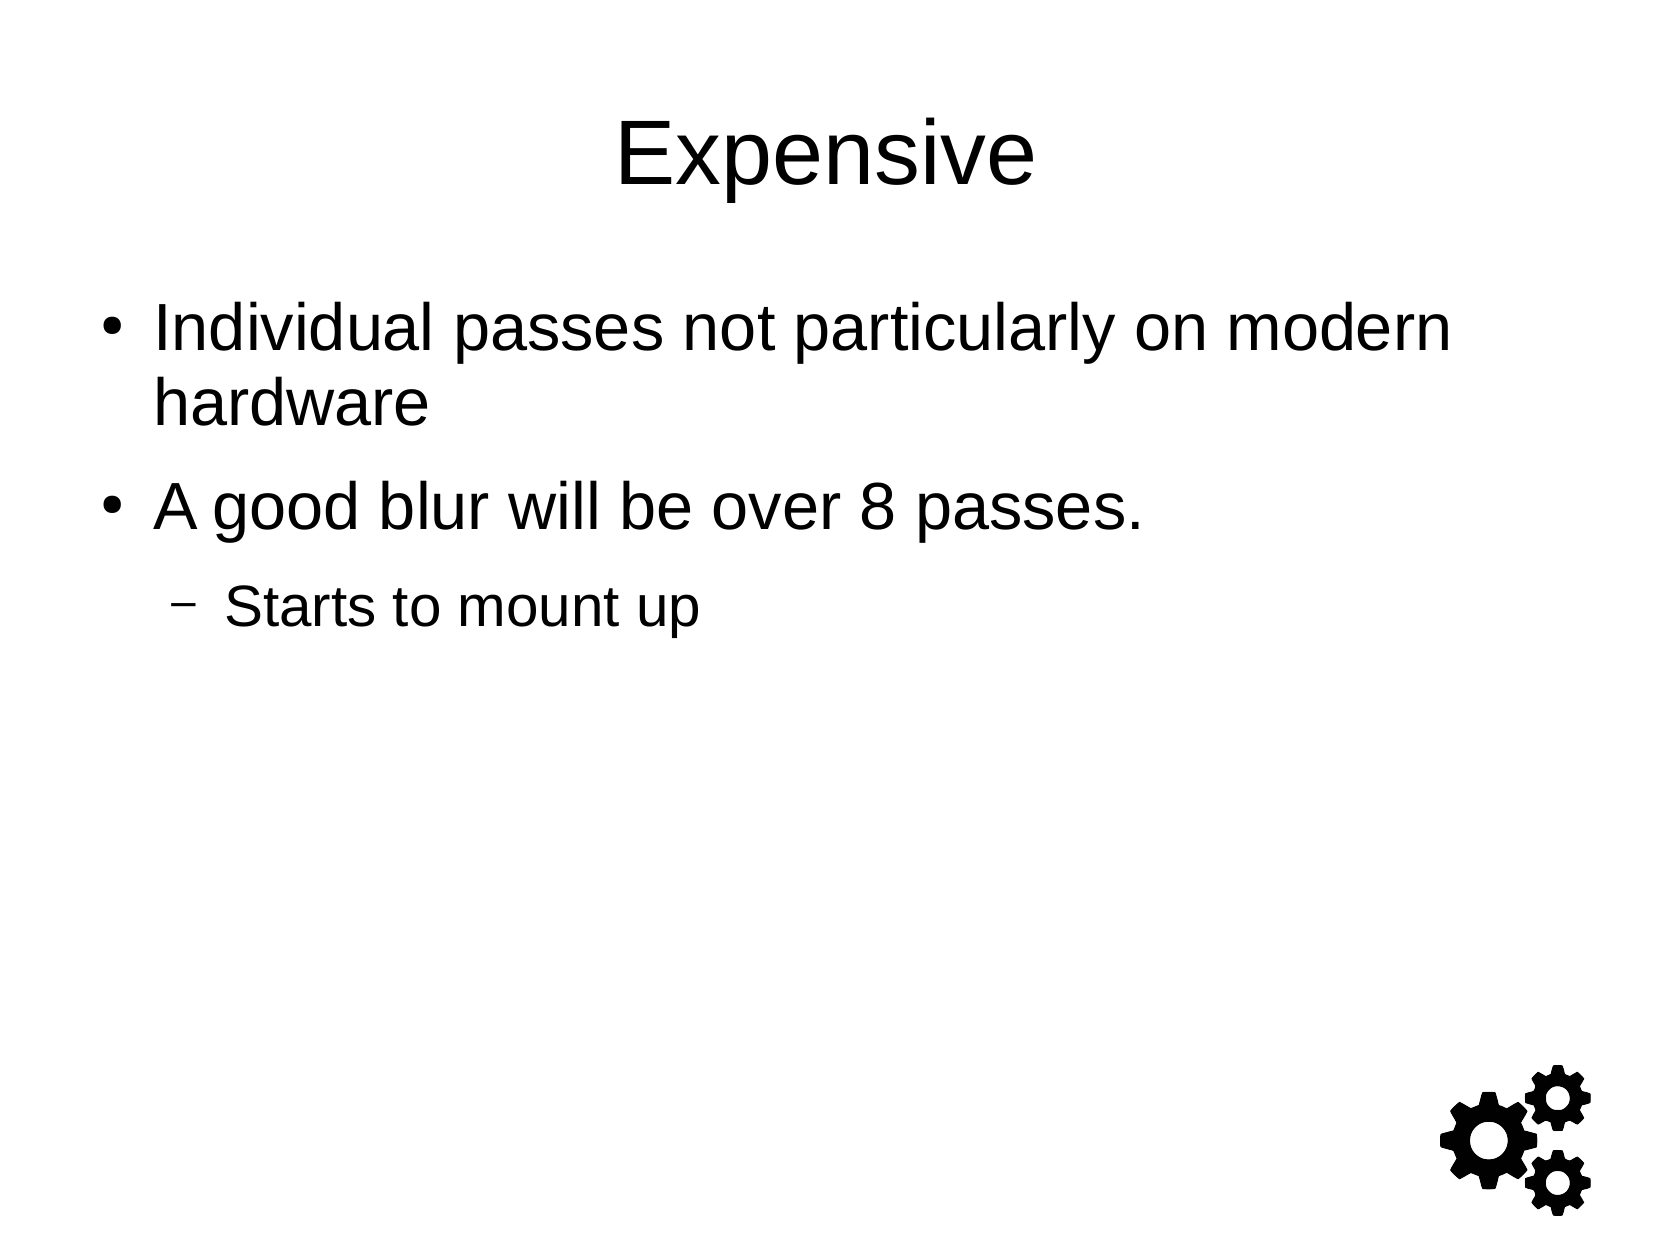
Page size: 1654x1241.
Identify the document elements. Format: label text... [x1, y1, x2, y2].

picture [1440, 1065, 1591, 1216]
list Individual passes not particularly on modern hardware A good blur will be over 8 passes. Starts to mount up [82, 290, 1571, 1010]
title Expensive [82, 49, 1571, 257]
